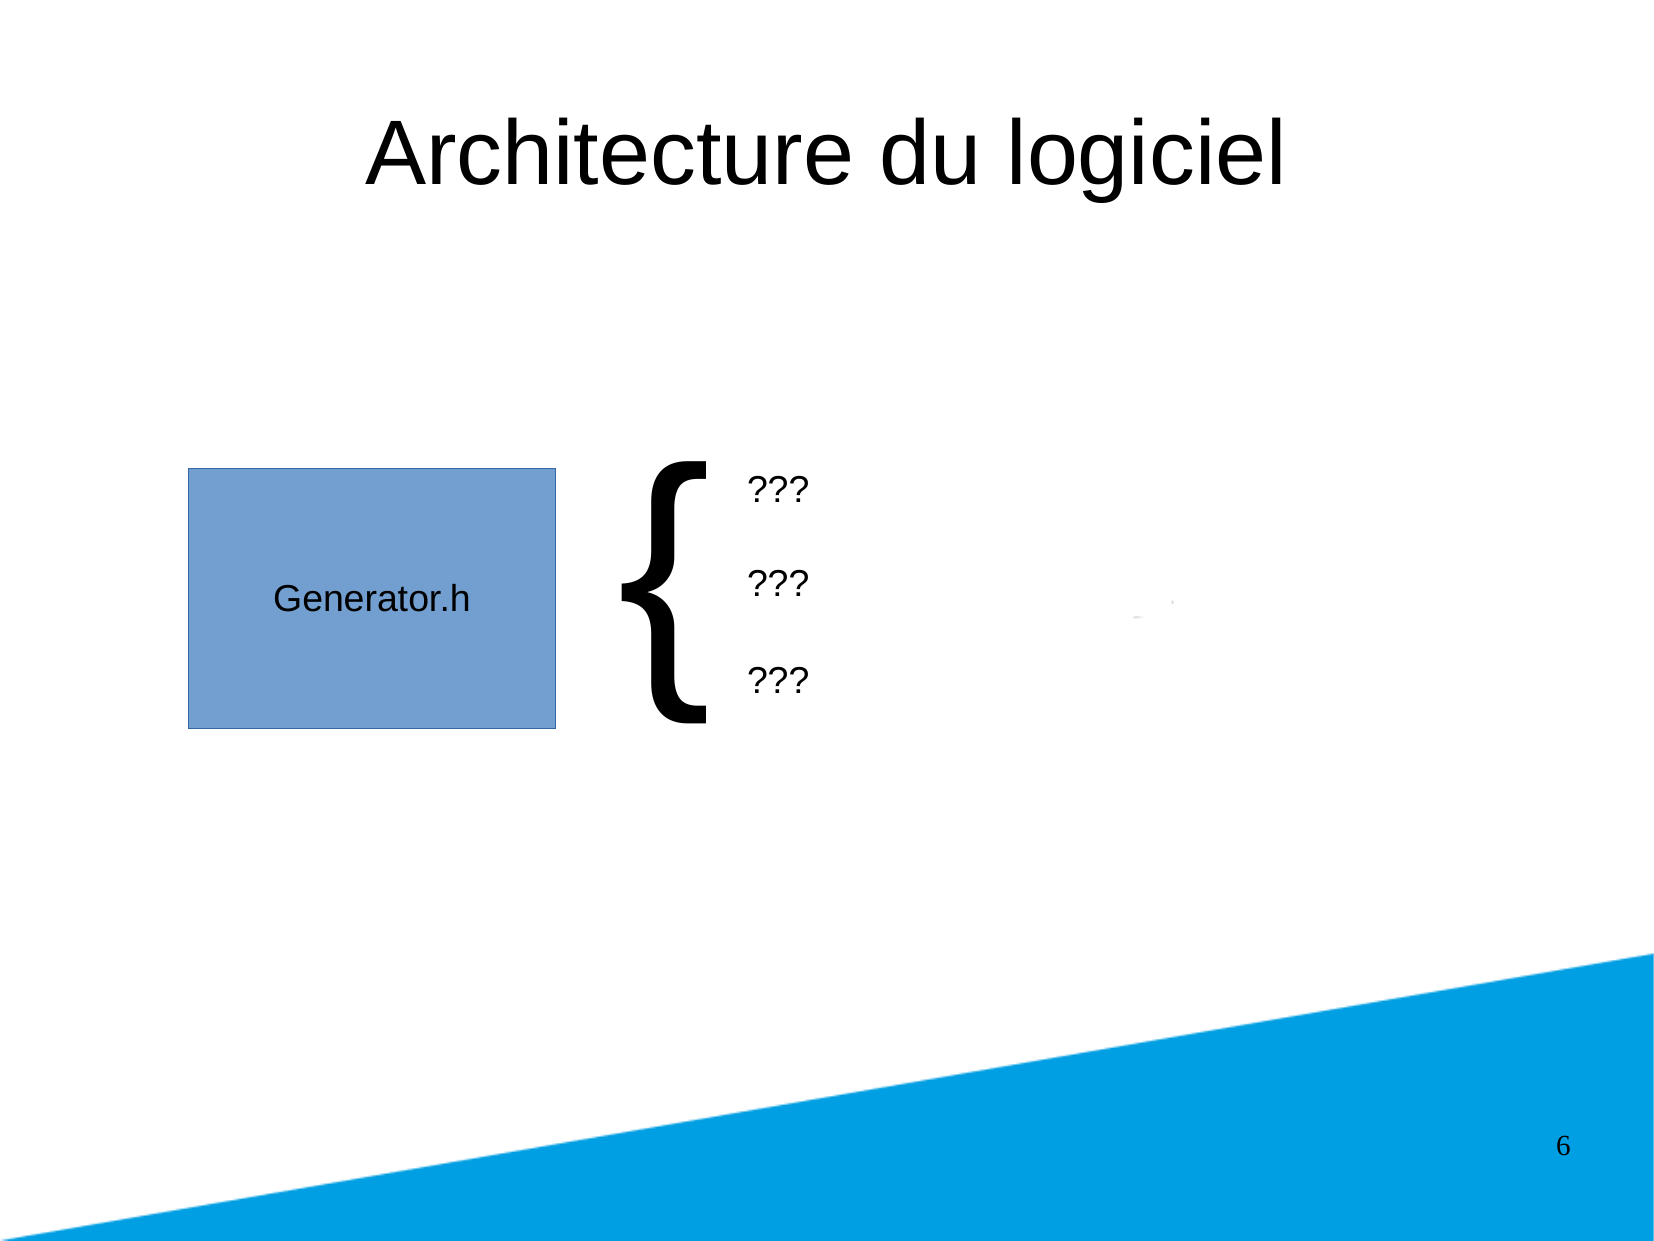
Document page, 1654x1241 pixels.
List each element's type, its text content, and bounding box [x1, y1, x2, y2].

picture [0, 0, 1654, 1241]
text_box { [602, 403, 756, 733]
text_box ??? [756, 651, 1441, 709]
text_box ??? [756, 460, 1441, 518]
text_box Generator.h [188, 468, 556, 729]
text_box ??? [756, 555, 1441, 612]
title Architecture du logiciel [82, 49, 1571, 257]
